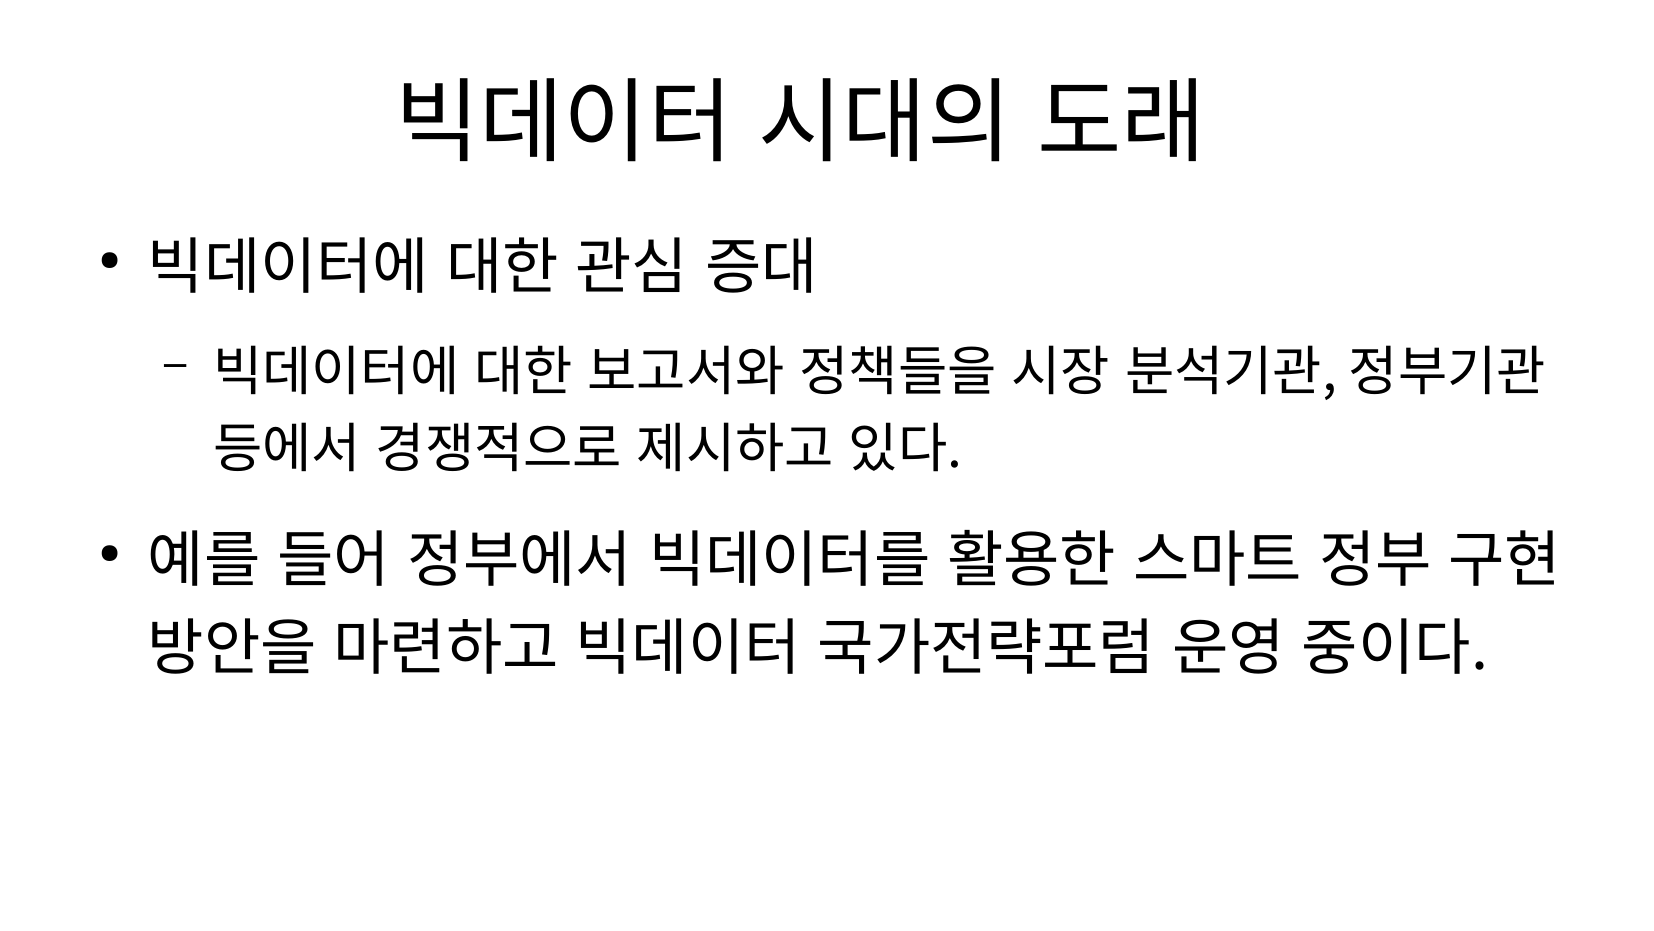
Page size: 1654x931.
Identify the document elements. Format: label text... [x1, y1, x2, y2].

list 빅데이터에 대한 관심 증대 빅데이터에 대한 보고서와 정책들을 시장 분석기관, 정부기관 등에서 경쟁적으로 제시하고 있다. 예를 들어 정부에서 빅데이터를 활용한 스마트 정부 구현 방안을 마련하고 빅데이터 국가전략포럼 운영 중이다. [82, 217, 1571, 758]
title 빅데이터 시대의 도래 [82, 37, 1571, 193]
